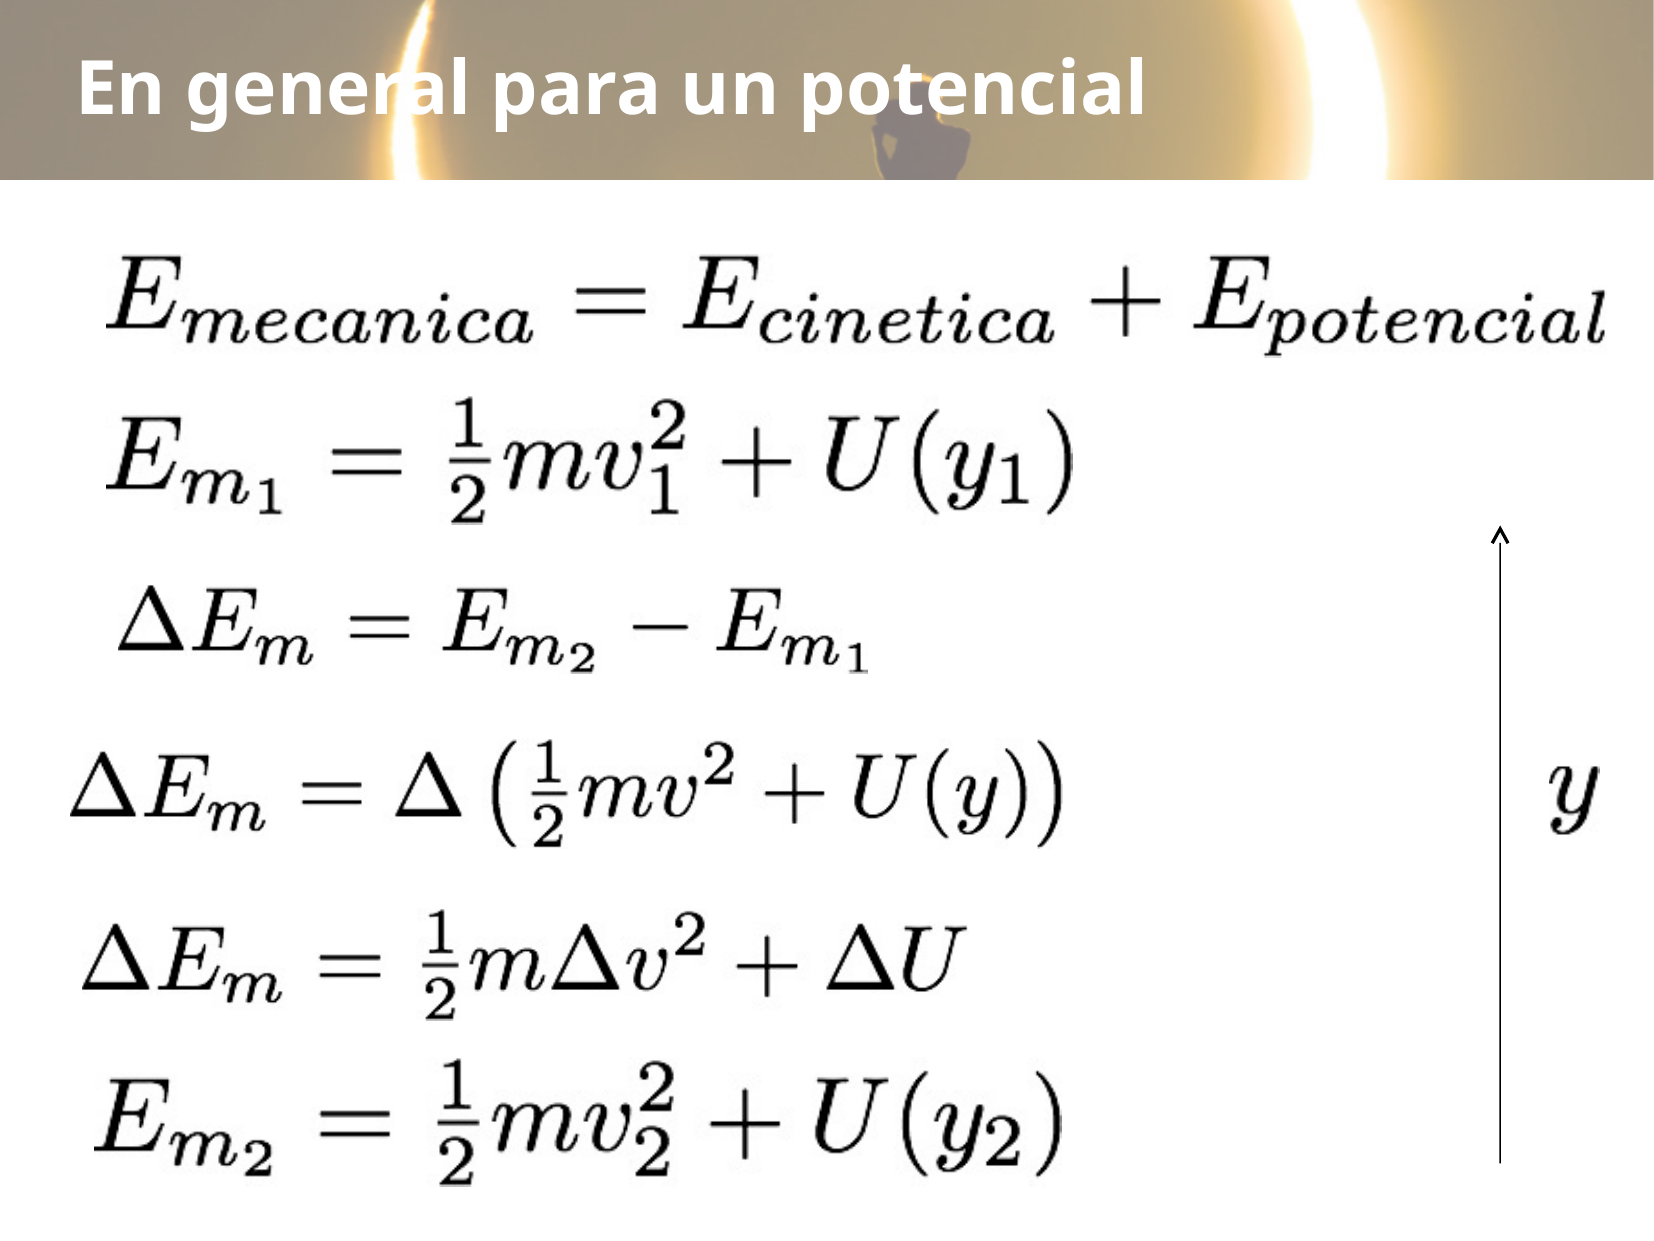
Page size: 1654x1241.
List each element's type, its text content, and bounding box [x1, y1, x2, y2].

picture [70, 738, 1063, 849]
picture [106, 395, 1073, 525]
picture [1549, 765, 1600, 837]
picture [0, 0, 1654, 180]
picture [82, 908, 969, 1021]
title En general para un potencial [75, 19, 1563, 150]
picture [106, 253, 1607, 358]
picture [94, 1057, 1062, 1187]
picture [118, 584, 868, 674]
